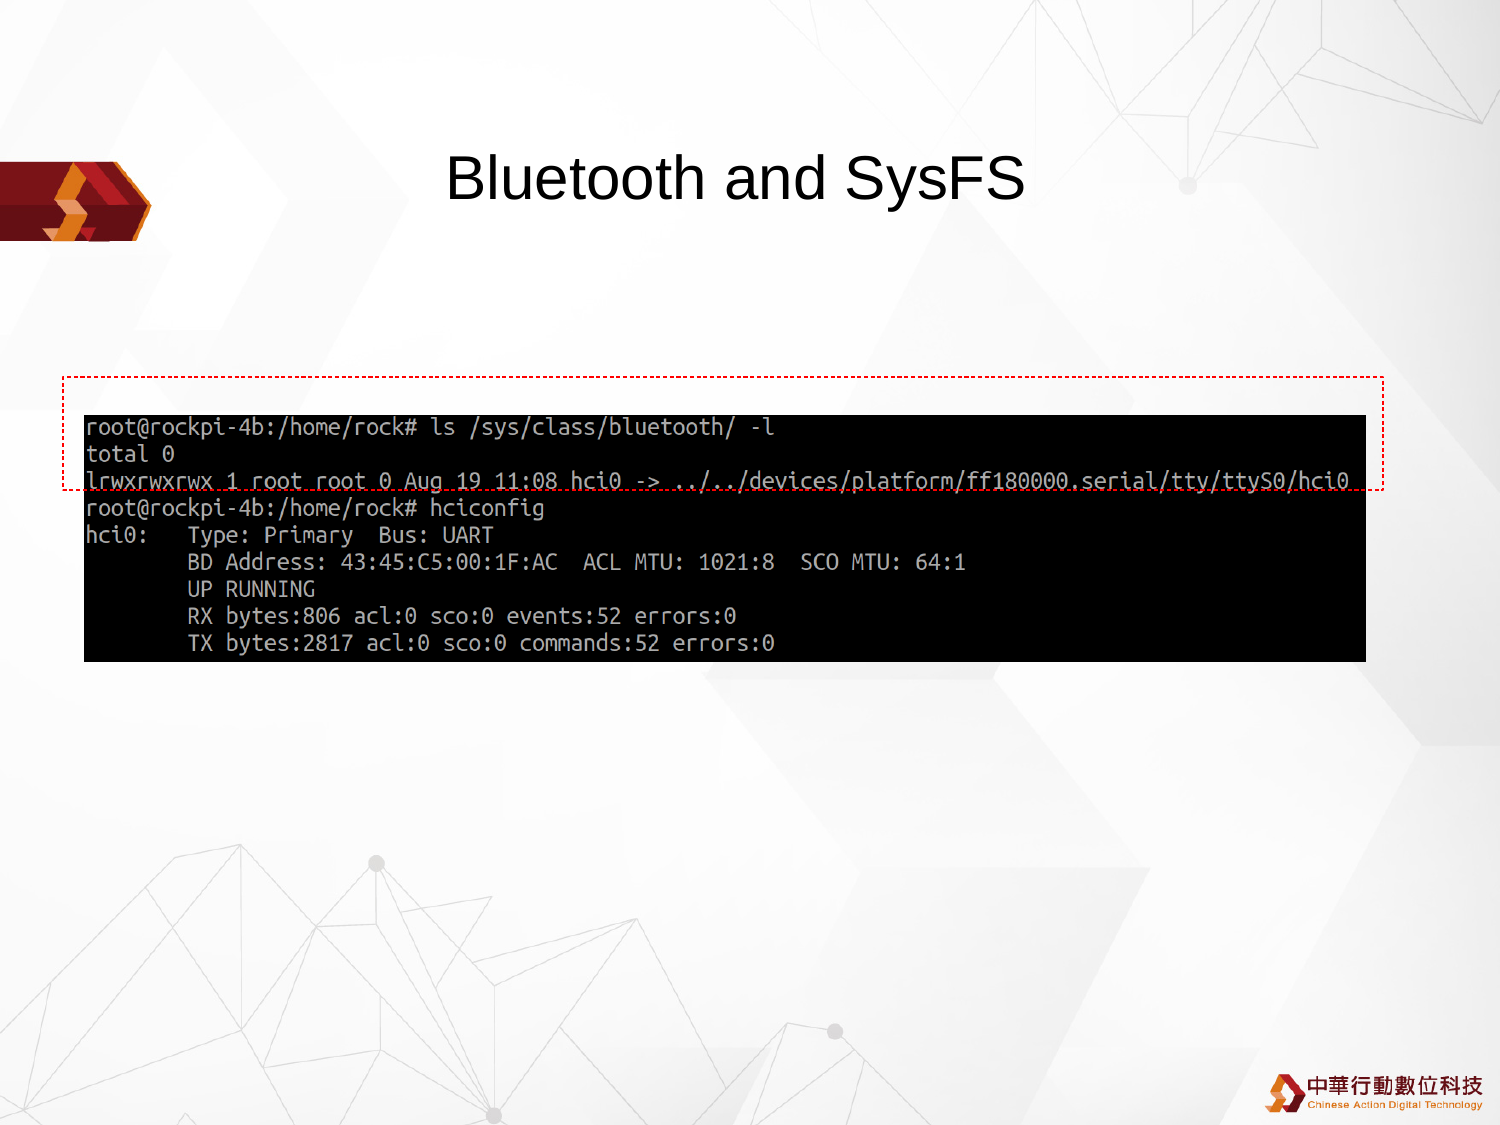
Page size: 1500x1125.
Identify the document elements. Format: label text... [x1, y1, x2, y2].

picture [0, 0, 1500, 1125]
title Bluetooth and SysFS [107, 101, 1367, 255]
